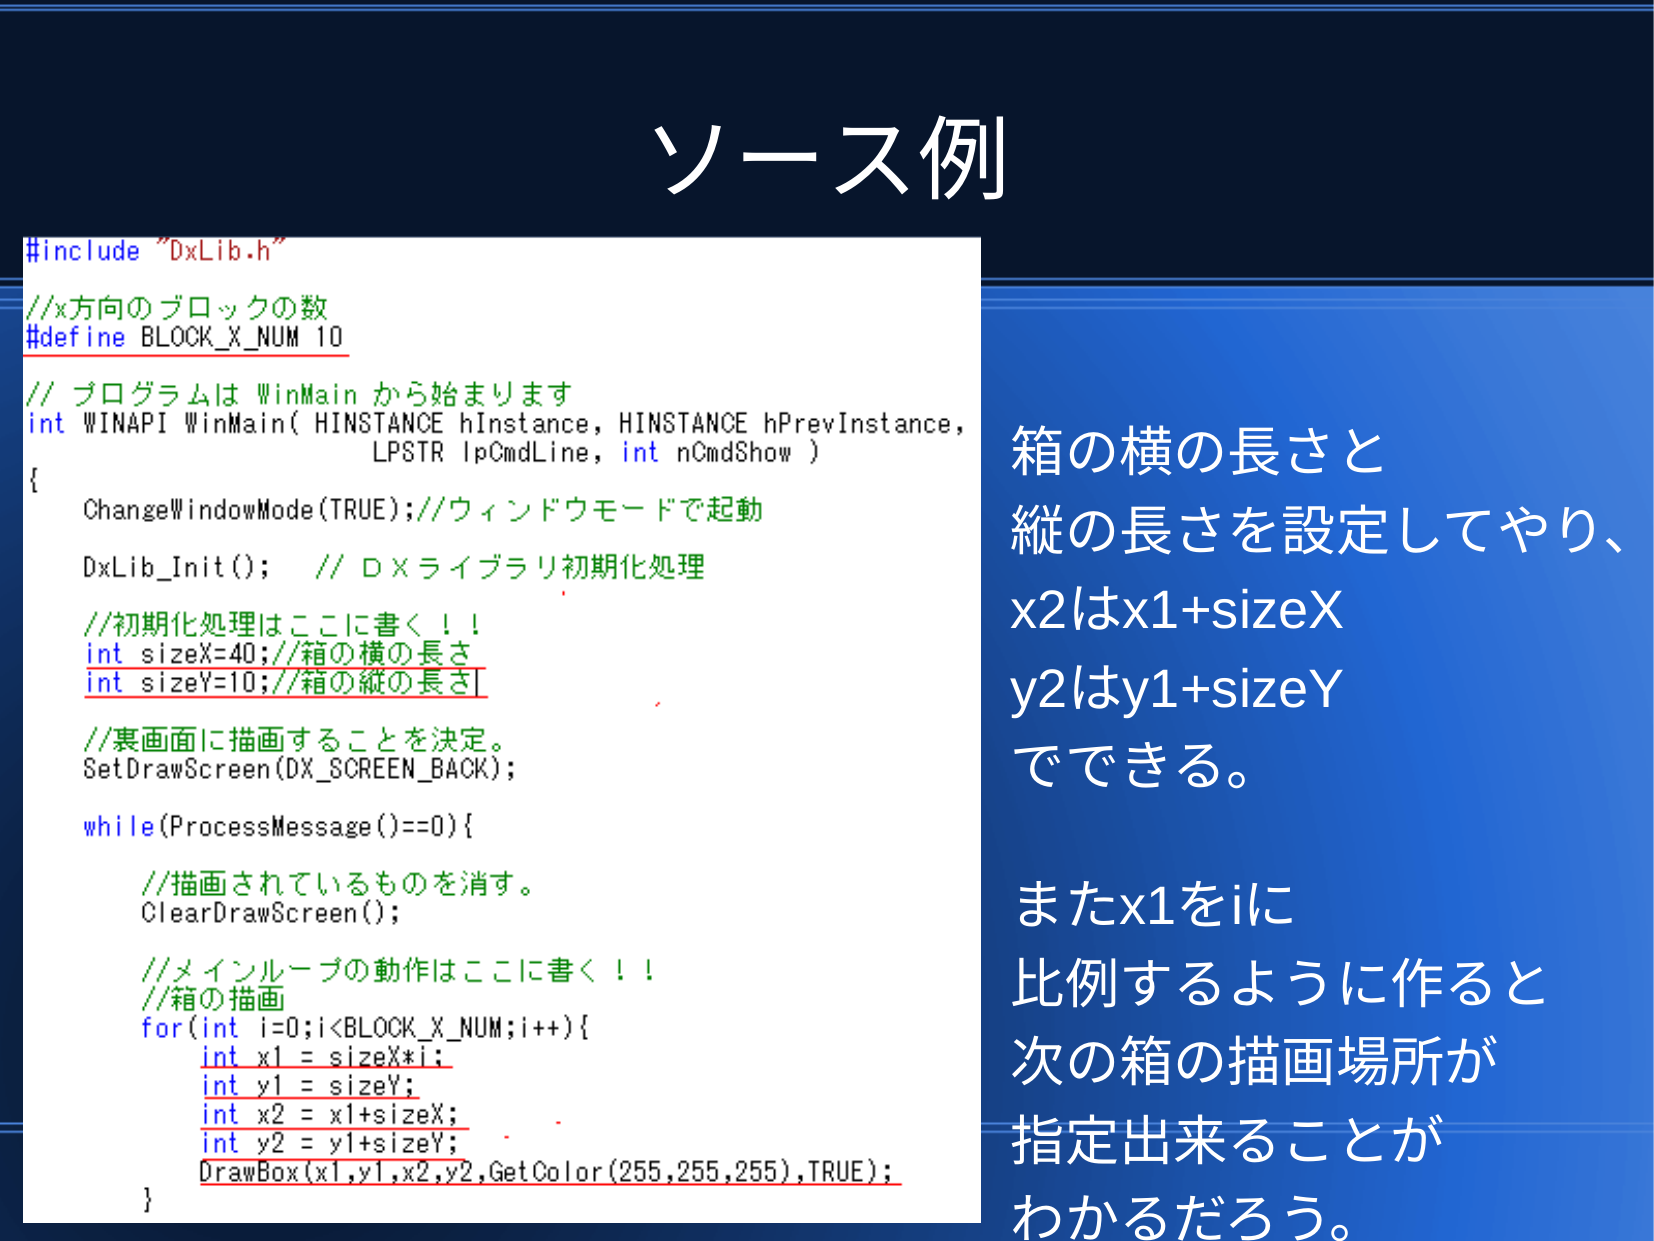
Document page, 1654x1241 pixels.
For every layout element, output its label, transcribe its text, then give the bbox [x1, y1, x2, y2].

title ソース例 [82, 49, 1571, 257]
list [981, 355, 1571, 1174]
picture [0, 0, 1654, 1241]
text_box 箱の横の長さと 縦の長さを設定してやり、 x2はx1+sizeX y2はy1+sizeY でできる。 またx1をiに 比例するように作ると 次の箱の描画場所が 指定出来ることが わかるだろう。 [996, 401, 1607, 1033]
picture [1334, 1228, 1345, 1239]
